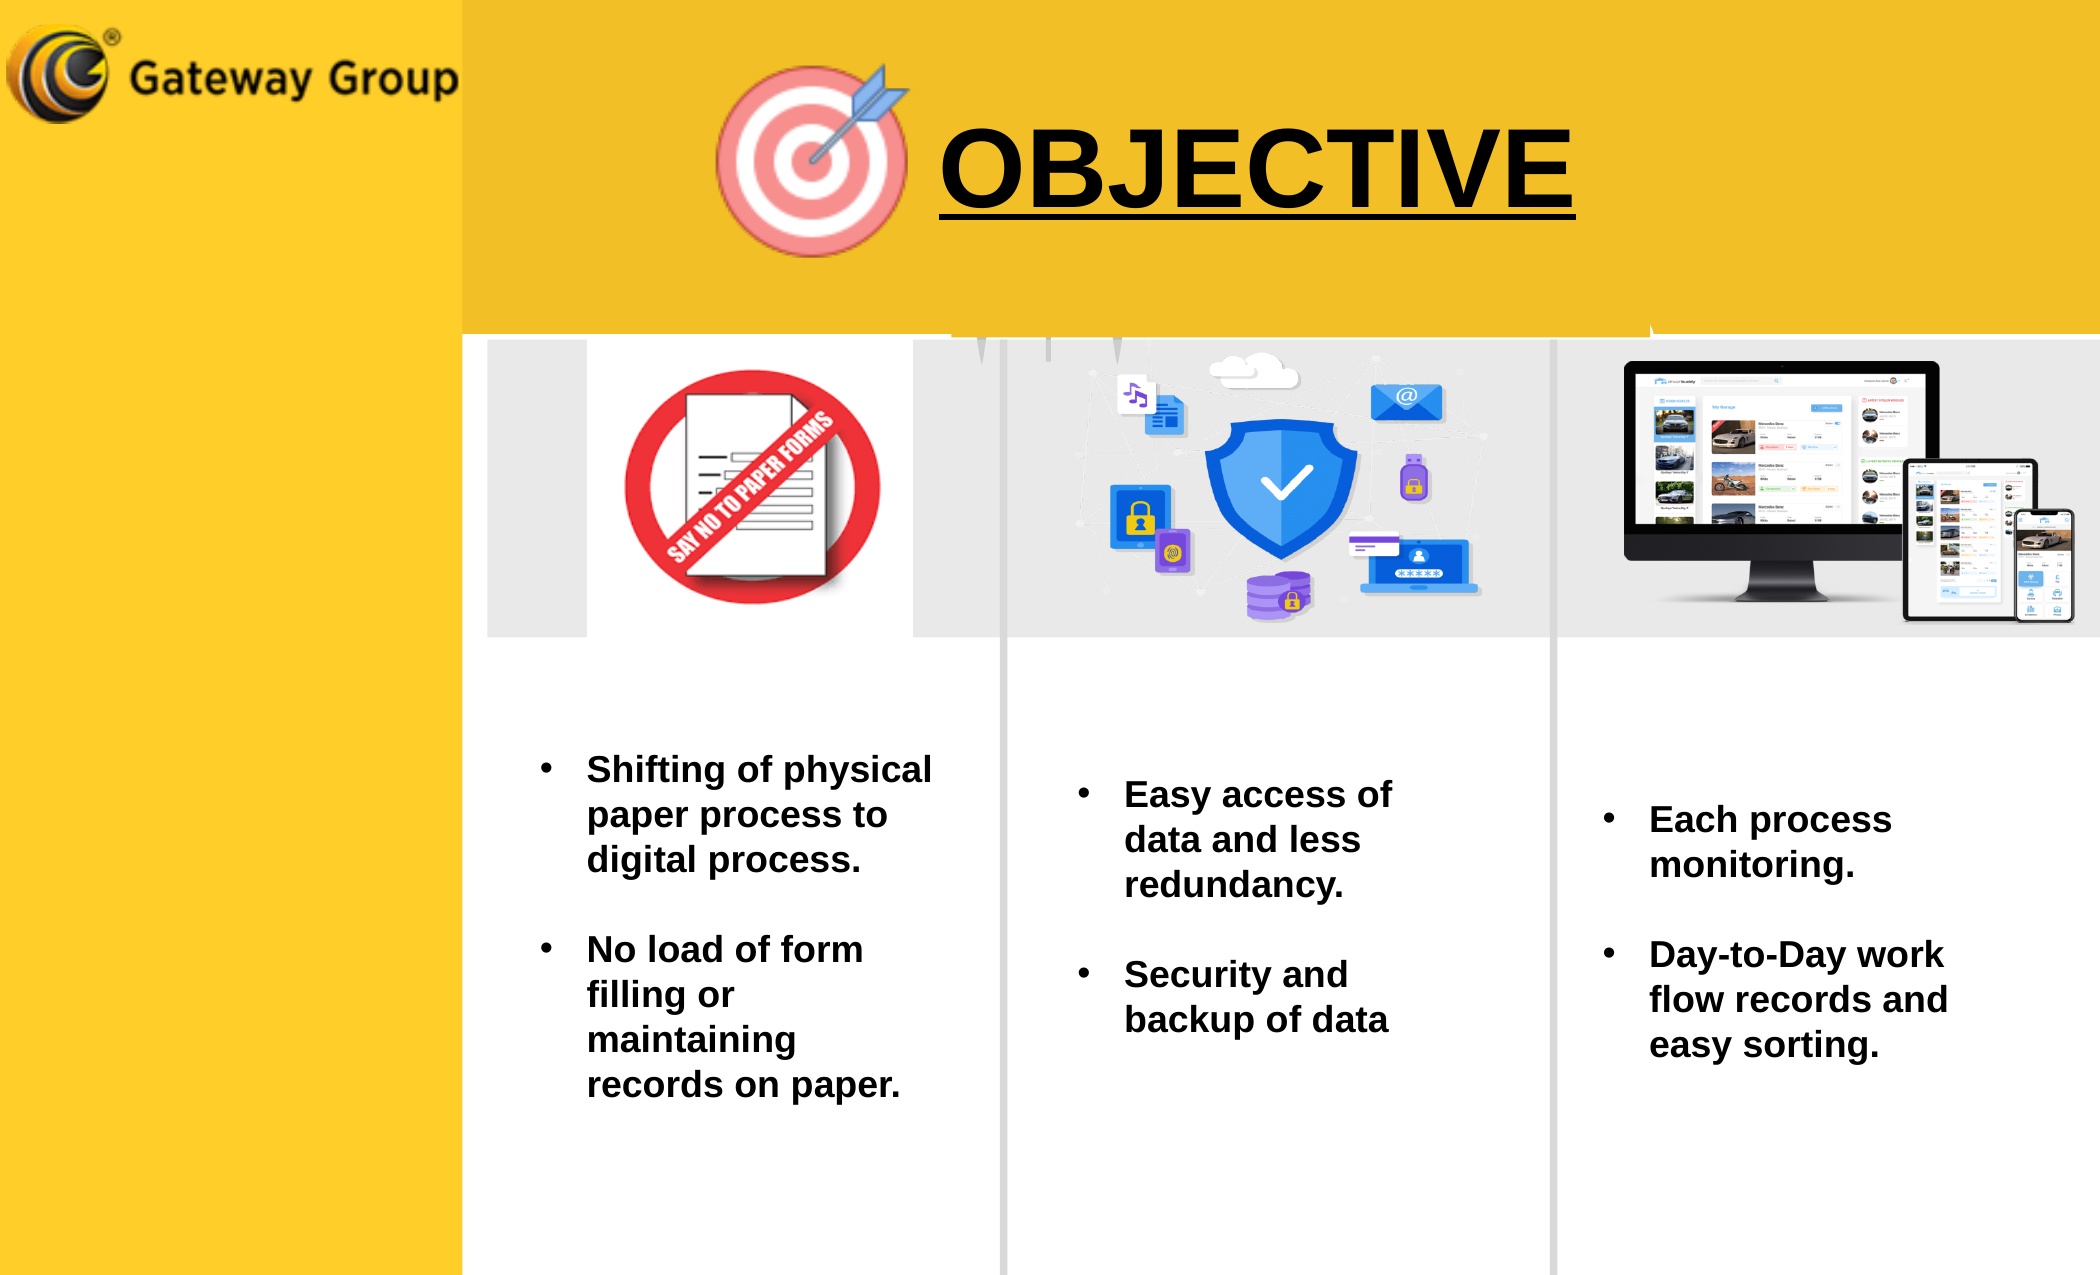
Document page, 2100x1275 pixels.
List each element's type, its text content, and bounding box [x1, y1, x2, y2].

picture [1074, 339, 1488, 624]
text_box Each process monitoring. Day-to-Day work flow records and easy sorting. [1587, 787, 2038, 1073]
text_box [0, 0, 463, 1275]
text_box Shifting of physical paper process to digital process. No load of form filling or maintaining records on paper. [524, 737, 950, 1158]
picture [1624, 361, 2075, 625]
picture [712, 62, 913, 263]
text_box [913, 339, 2100, 1275]
text_box [951, 24, 1651, 338]
text_box Easy access of data and less redundancy. Security and backup of data [1062, 762, 1488, 1048]
text_box [487, 339, 587, 638]
picture [587, 339, 913, 638]
picture [5, 24, 553, 124]
text_box OBJECTIVE [924, 88, 1650, 238]
